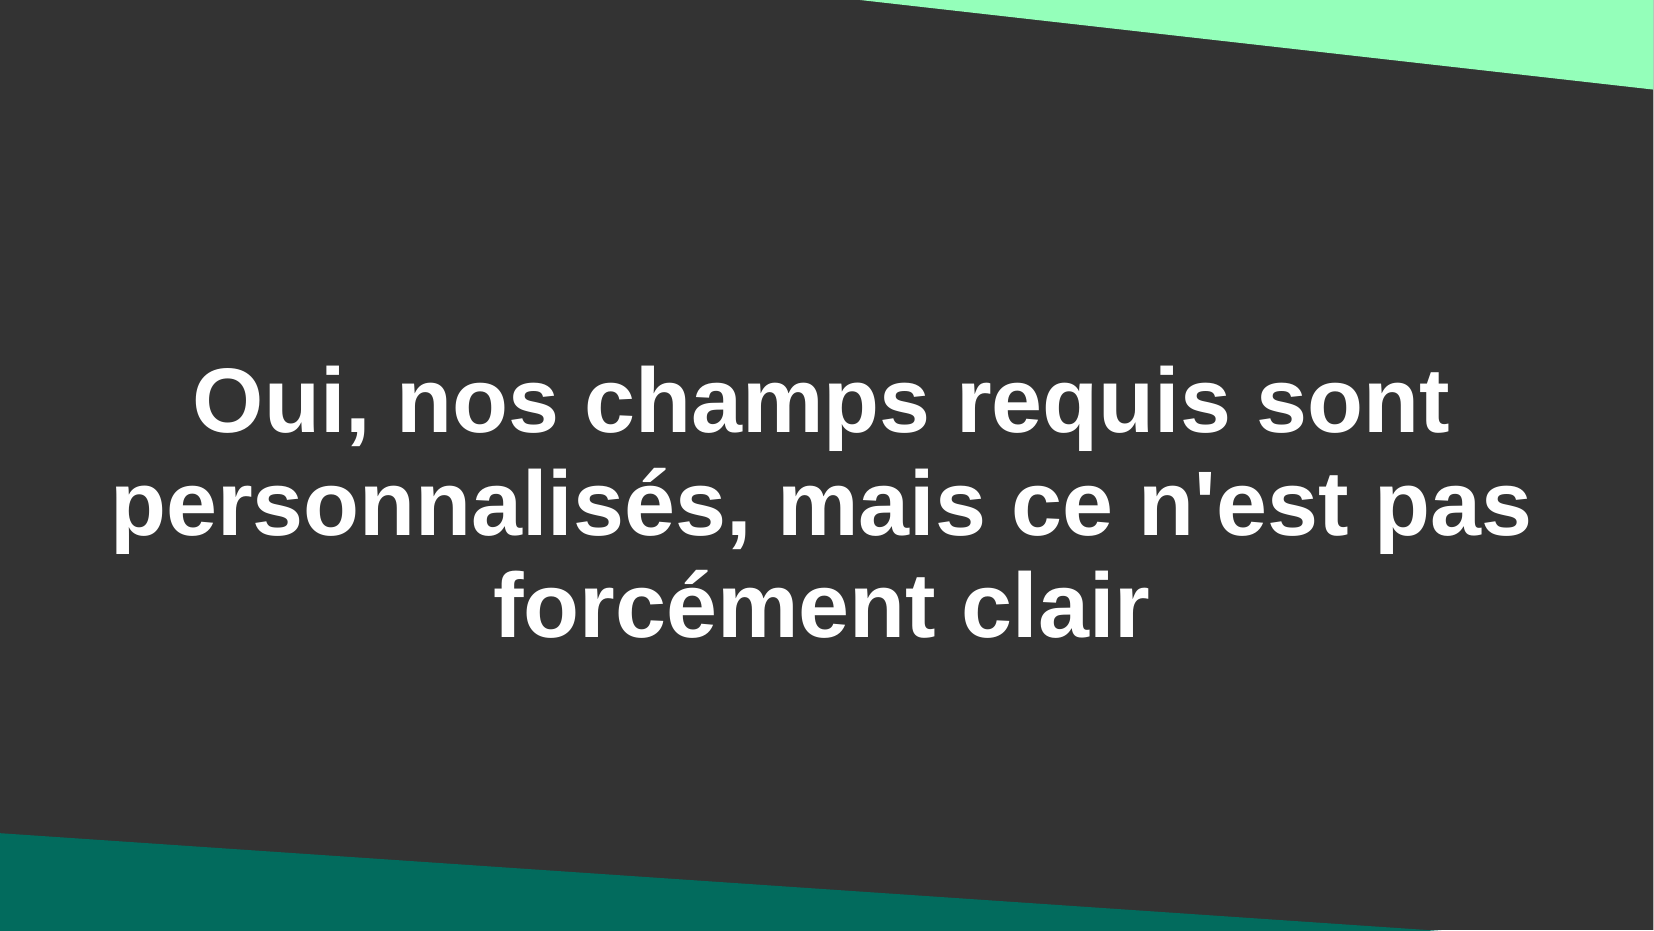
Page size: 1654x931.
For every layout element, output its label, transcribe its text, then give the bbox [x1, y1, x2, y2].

title Oui, nos champs requis sont personnalisés, mais ce n'est pas forcément clair [22, 349, 1622, 658]
text_box [860, 0, 1654, 90]
